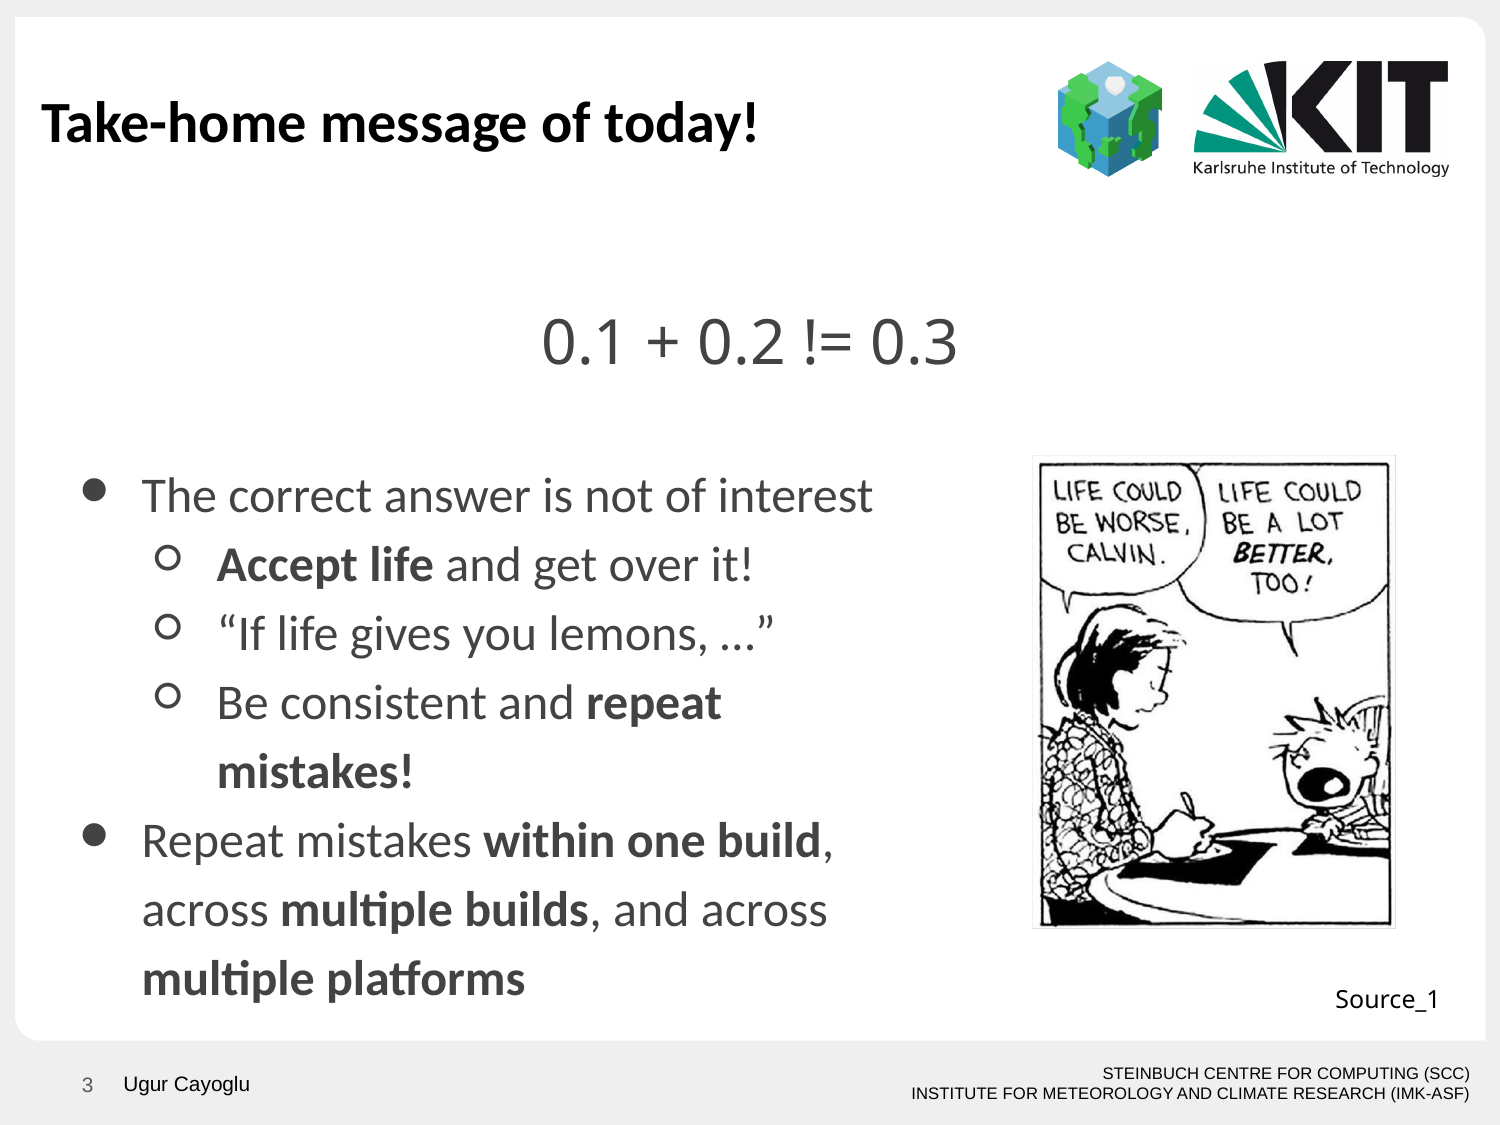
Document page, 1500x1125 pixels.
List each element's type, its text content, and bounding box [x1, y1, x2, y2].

text_box [15, 17, 1486, 1041]
picture [1058, 61, 1162, 177]
text_box Ugur Cayoglu [108, 1057, 764, 1109]
picture [1194, 61, 1449, 177]
slide_number <number> [18, 1040, 109, 1125]
picture [1032, 455, 1396, 929]
list The correct answer is not of interest Accept life and get over it! “If life gives you lemons, …” Be consistent and repeat mistakes! Repeat mistakes within one build, across multiple builds, and across multiple platforms [51, 438, 898, 929]
text_box STEINBUCH CENTRE FOR COMPUTING (SCC) INSTITUTE FOR METEOROLOGY AND CLIMATE RESEARCH (IMK-ASF) [420, 1040, 1486, 1125]
title Take-home message of today! [26, 39, 1027, 200]
text_box Source_1 [1320, 968, 1474, 1028]
text_box 0.1 + 0.2 != 0.3 [217, 275, 1284, 378]
